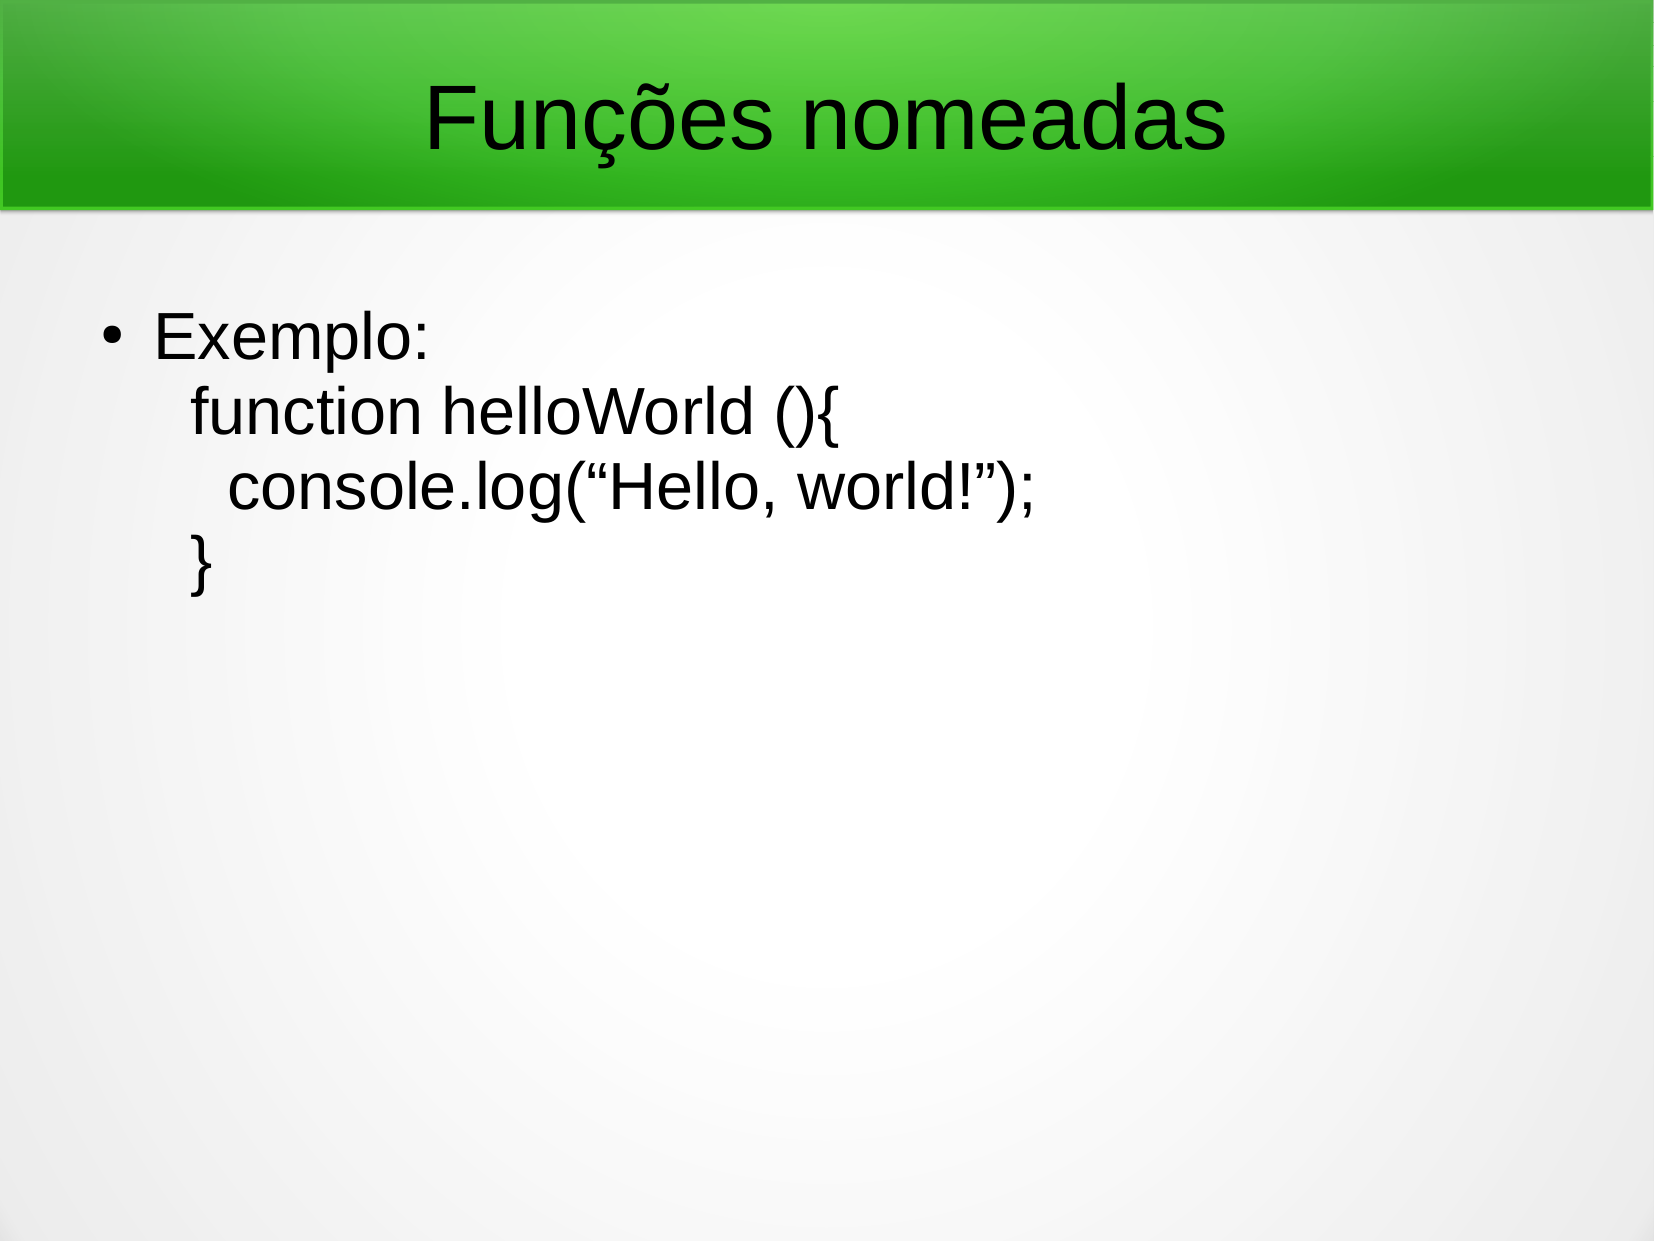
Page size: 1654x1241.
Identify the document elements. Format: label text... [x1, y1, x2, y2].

list Exemplo: function helloWorld (){ console.log(“Hello, world!”); } [82, 299, 1571, 1019]
title Funções nomeadas [82, 47, 1571, 189]
